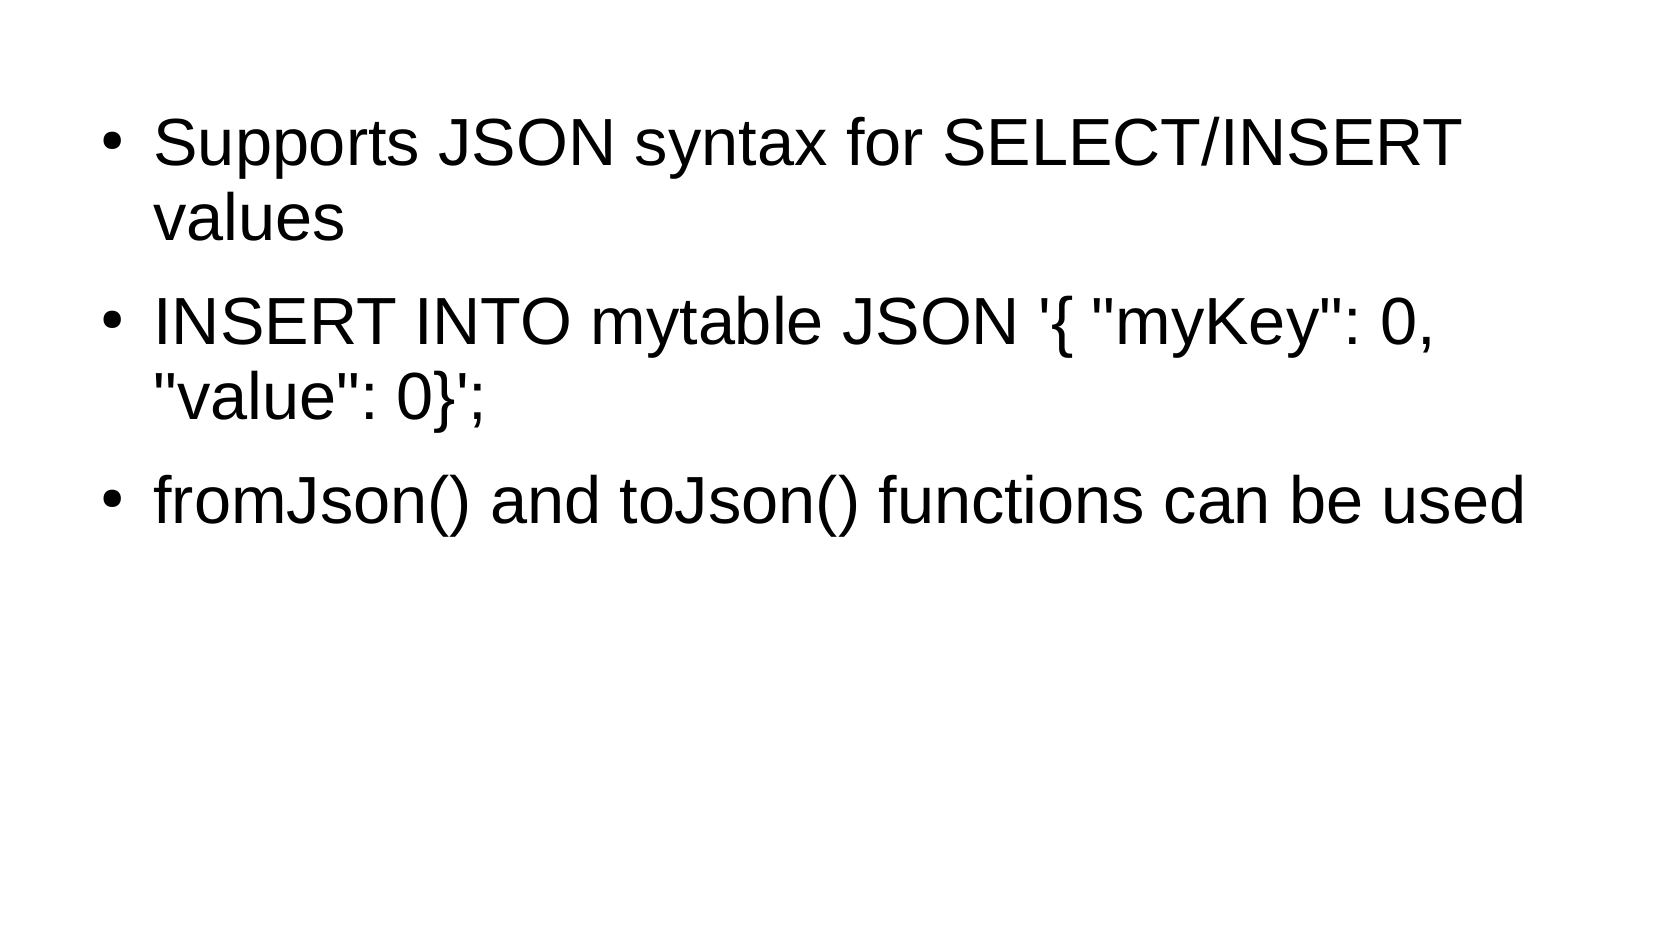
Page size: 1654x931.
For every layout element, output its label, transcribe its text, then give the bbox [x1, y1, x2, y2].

list Supports JSON syntax for SELECT/INSERT values INSERT INTO mytable JSON '{ "myKey": 0, "value": 0}'; fromJson() and toJson() functions can be used [82, 105, 1571, 826]
